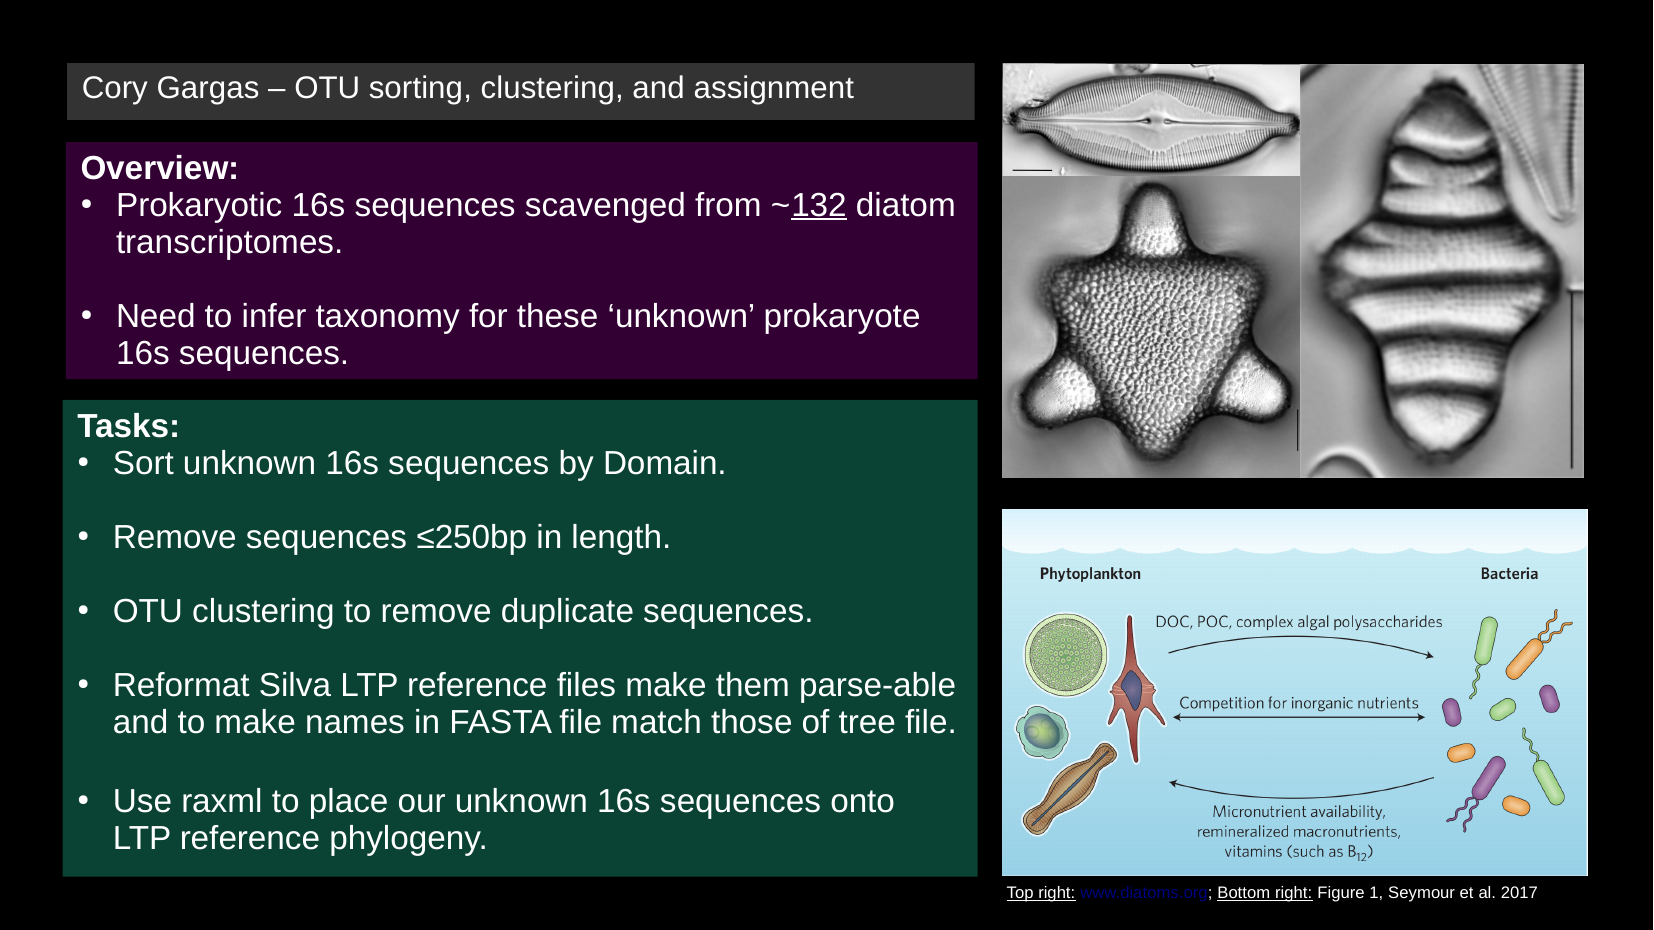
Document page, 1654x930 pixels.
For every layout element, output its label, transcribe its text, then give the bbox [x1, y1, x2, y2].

text_box Overview: Prokaryotic 16s sequences scavenged from ~132 diatom transcriptomes. Need to infer taxonomy for these ‘unknown’ prokaryote 16s sequences. [65, 142, 978, 380]
text_box Top right: www.diatoms.org; Bottom right: Figure 1, Seymour et al. 2017 [991, 876, 1582, 919]
text_box Cory Gargas – OTU sorting, clustering, and assignment [67, 63, 975, 120]
picture [1002, 509, 1588, 876]
text_box Tasks: Sort unknown 16s sequences by Domain. Remove sequences ≤250bp in length. OTU clustering to remove duplicate sequences. Reformat Silva LTP reference files make them parse-able and to make names in FASTA file match those of tree file. Use raxml to place our unknown 16s sequences onto LTP reference phylogeny. [62, 399, 978, 877]
picture [1002, 63, 1584, 478]
